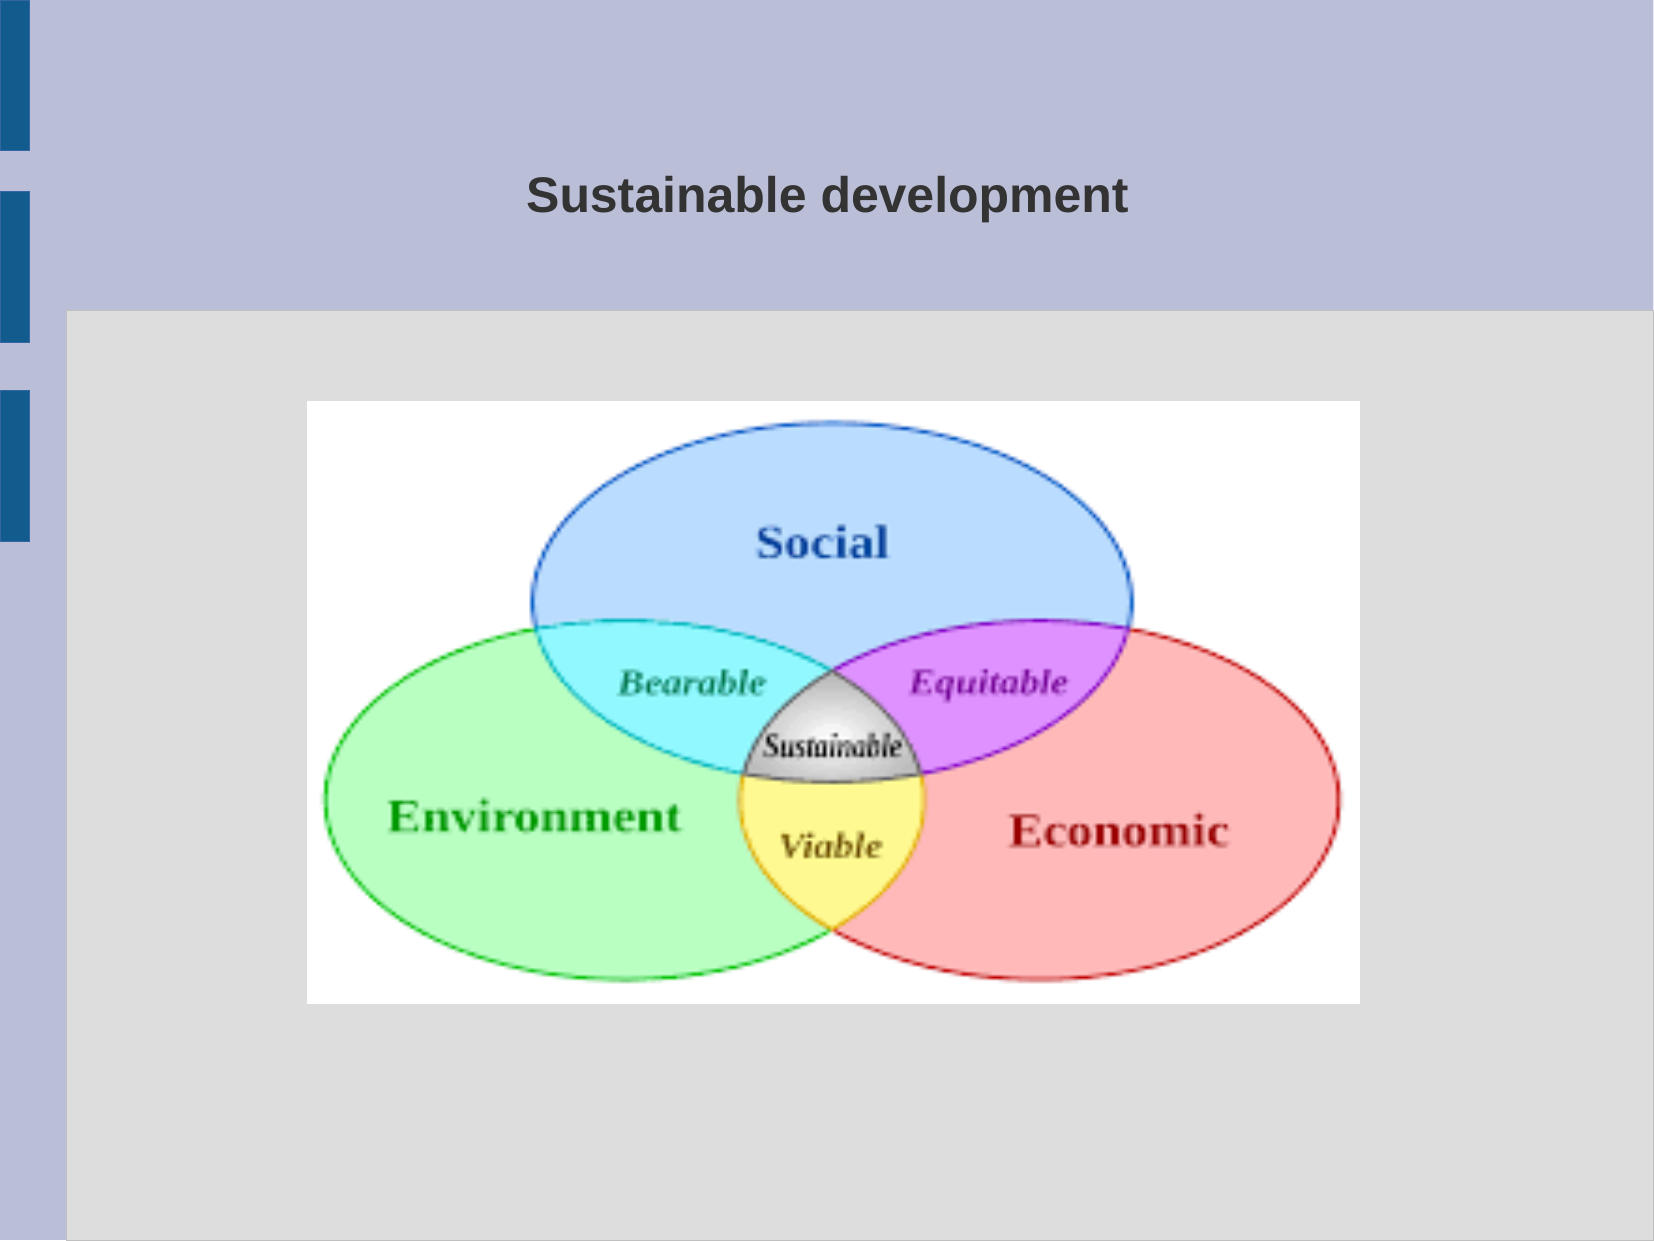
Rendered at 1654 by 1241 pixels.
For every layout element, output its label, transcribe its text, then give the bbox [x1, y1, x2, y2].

picture [307, 401, 1360, 1004]
title Sustainable development [121, 91, 1534, 299]
